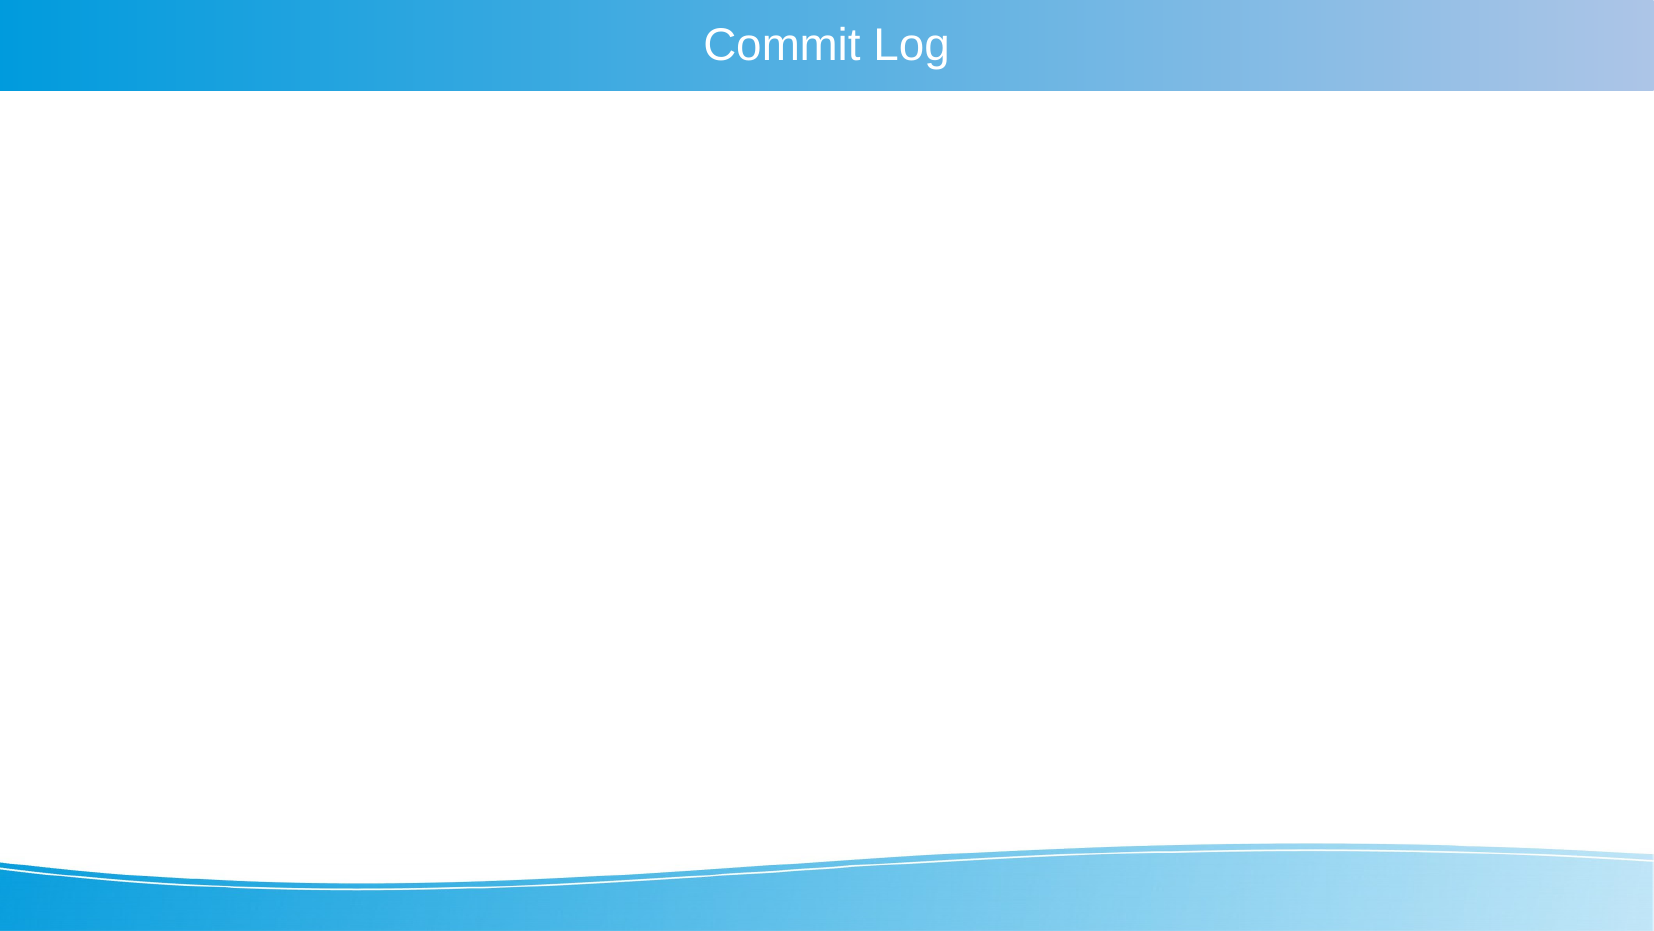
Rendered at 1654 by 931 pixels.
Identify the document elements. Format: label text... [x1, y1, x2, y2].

title Commit Log [82, 5, 1571, 85]
picture [0, 843, 1654, 931]
